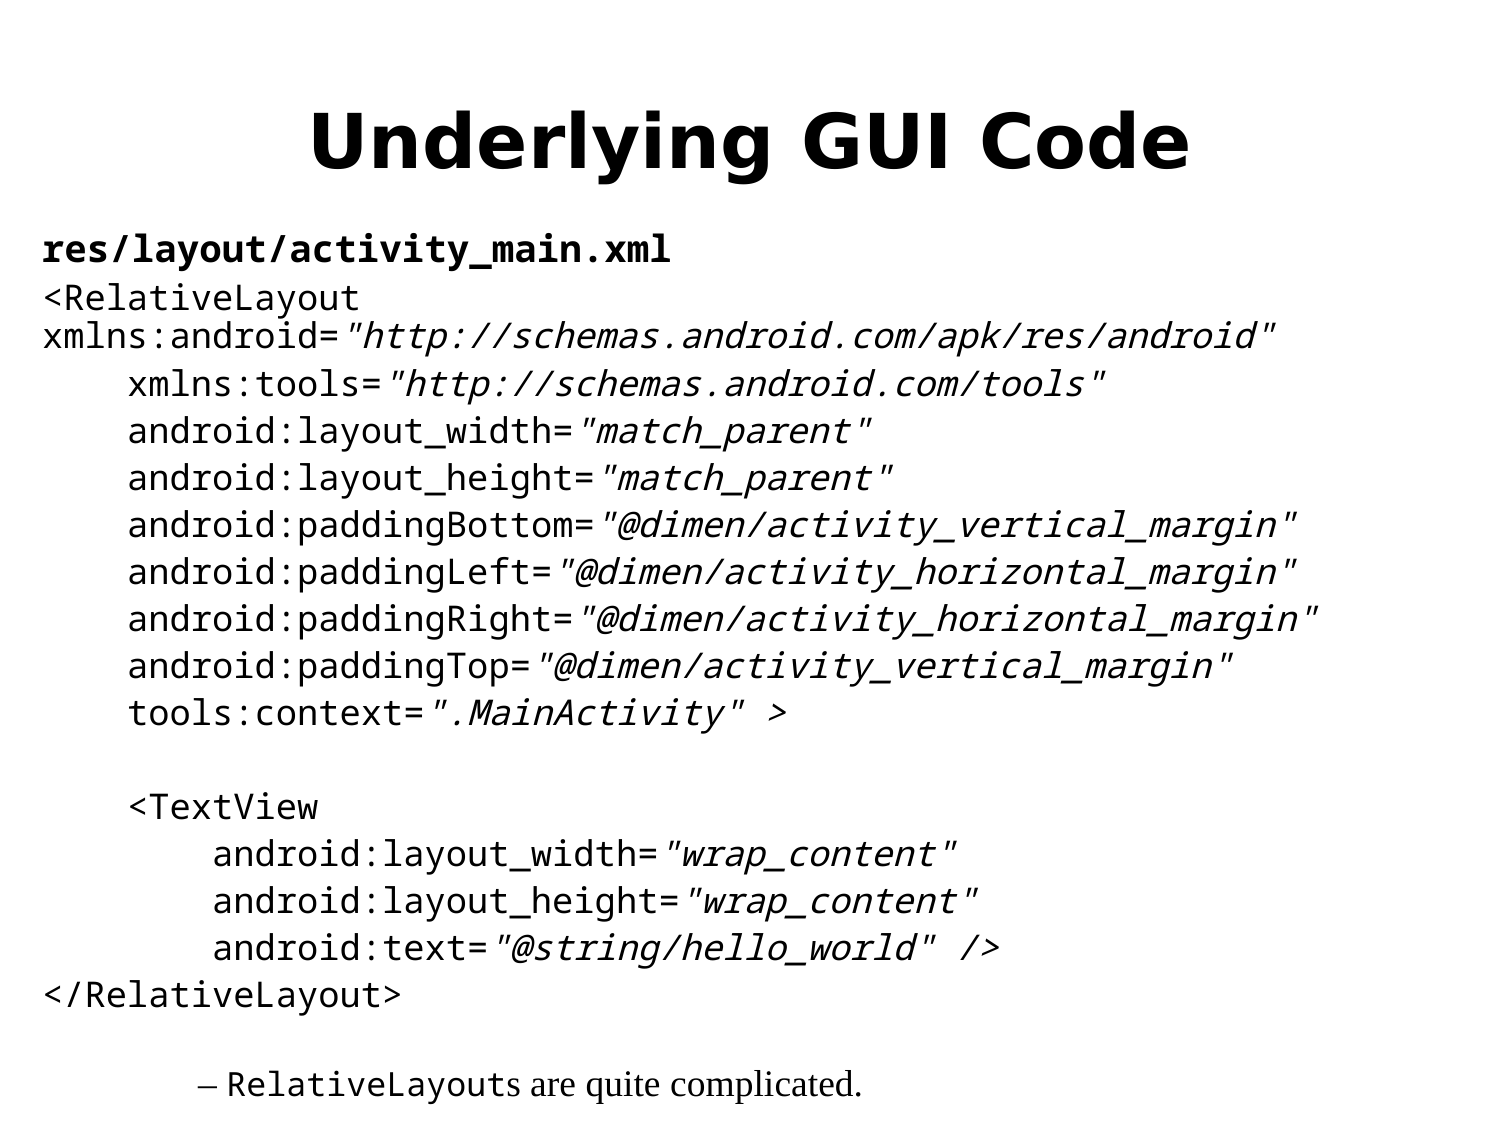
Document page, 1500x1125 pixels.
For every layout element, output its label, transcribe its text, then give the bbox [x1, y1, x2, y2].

list <RelativeLayout xmlns:android="http://schemas.android.com/apk/res/android" xmlns:tools="http://schemas.android.com/tools" android:layout_width="match_parent" android:layout_height="match_parent" android:paddingBottom="@dimen/activity_vertical_margin" android:paddingLeft="@dimen/activity_horizontal_margin" android:paddingRight="@dimen/activity_horizontal_margin" android:paddingTop="@dimen/activity_vertical_margin" tools:context=".MainActivity" > <TextView android:layout_width="wrap_content" android:layout_height="wrap_content" android:text="@string/hello_world" /> </RelativeLayout> [27, 272, 1500, 1052]
text_box res/layout/activity_main.xml [27, 217, 749, 288]
title Underlying GUI Code [75, 45, 1426, 233]
text_box – RelativeLayouts are quite complicated. [183, 1051, 880, 1113]
